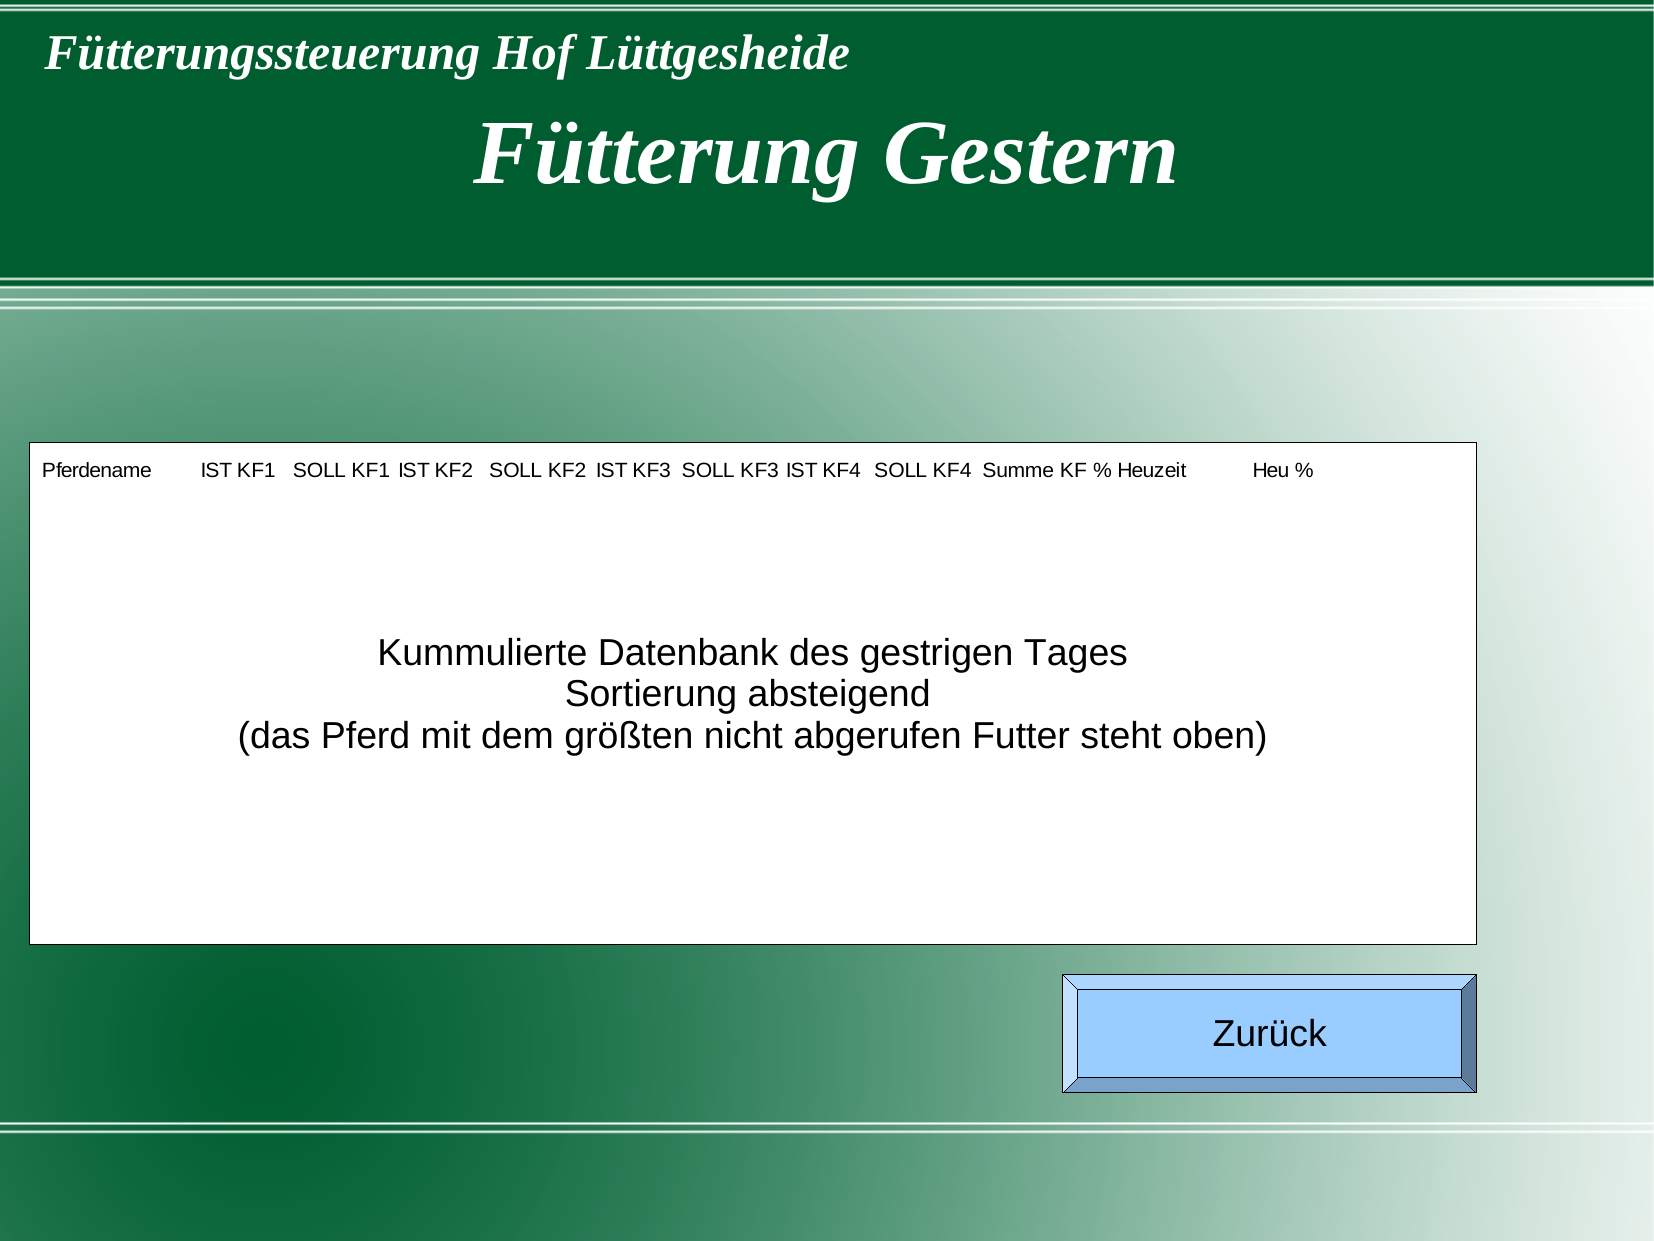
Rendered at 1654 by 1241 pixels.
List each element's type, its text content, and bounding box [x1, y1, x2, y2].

picture [0, 0, 1654, 1241]
text_box Kummulierte Datenbank des gestrigen Tages Sortierung absteigend (das Pferd mit dem größten nicht abgerufen Futter steht oben) [29, 442, 1477, 945]
text_box Zurück [1078, 990, 1461, 1077]
text_box Fütterungssteuerung Hof Lüttgesheide [29, 17, 866, 89]
title Fütterung Gestern [82, 49, 1571, 257]
chart [39, 456, 1389, 987]
